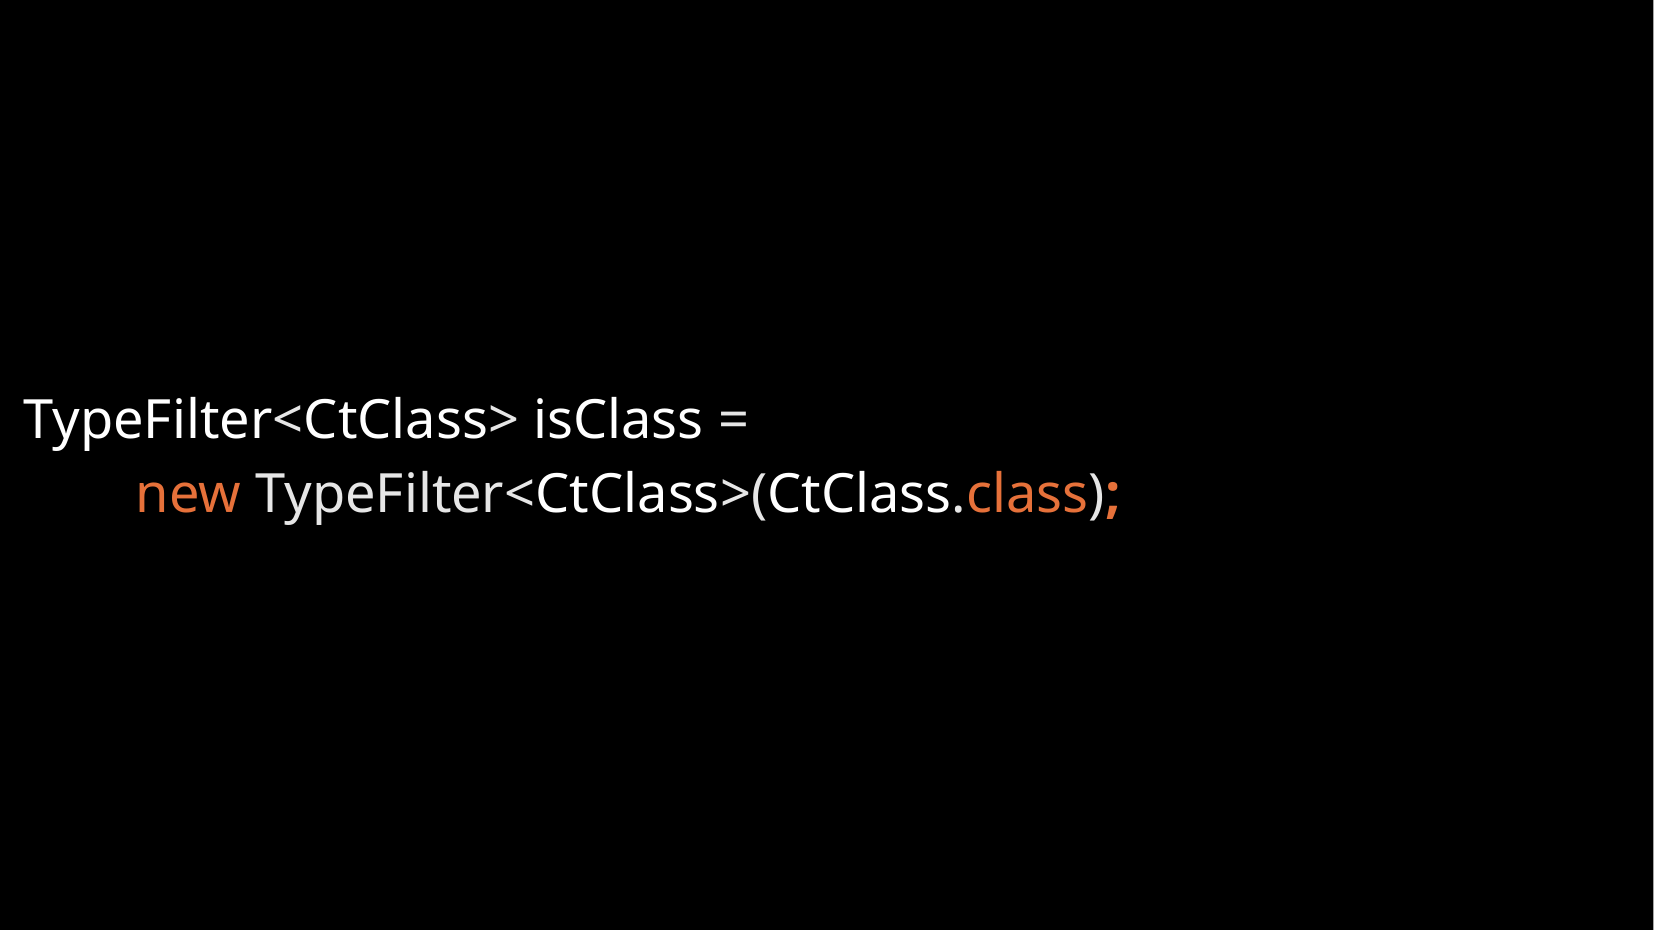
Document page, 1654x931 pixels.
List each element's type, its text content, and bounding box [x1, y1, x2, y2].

subtitle TypeFilter<CtClass> isClass = new TypeFilter<CtClass>(CtClass.class); [23, 23, 1630, 886]
